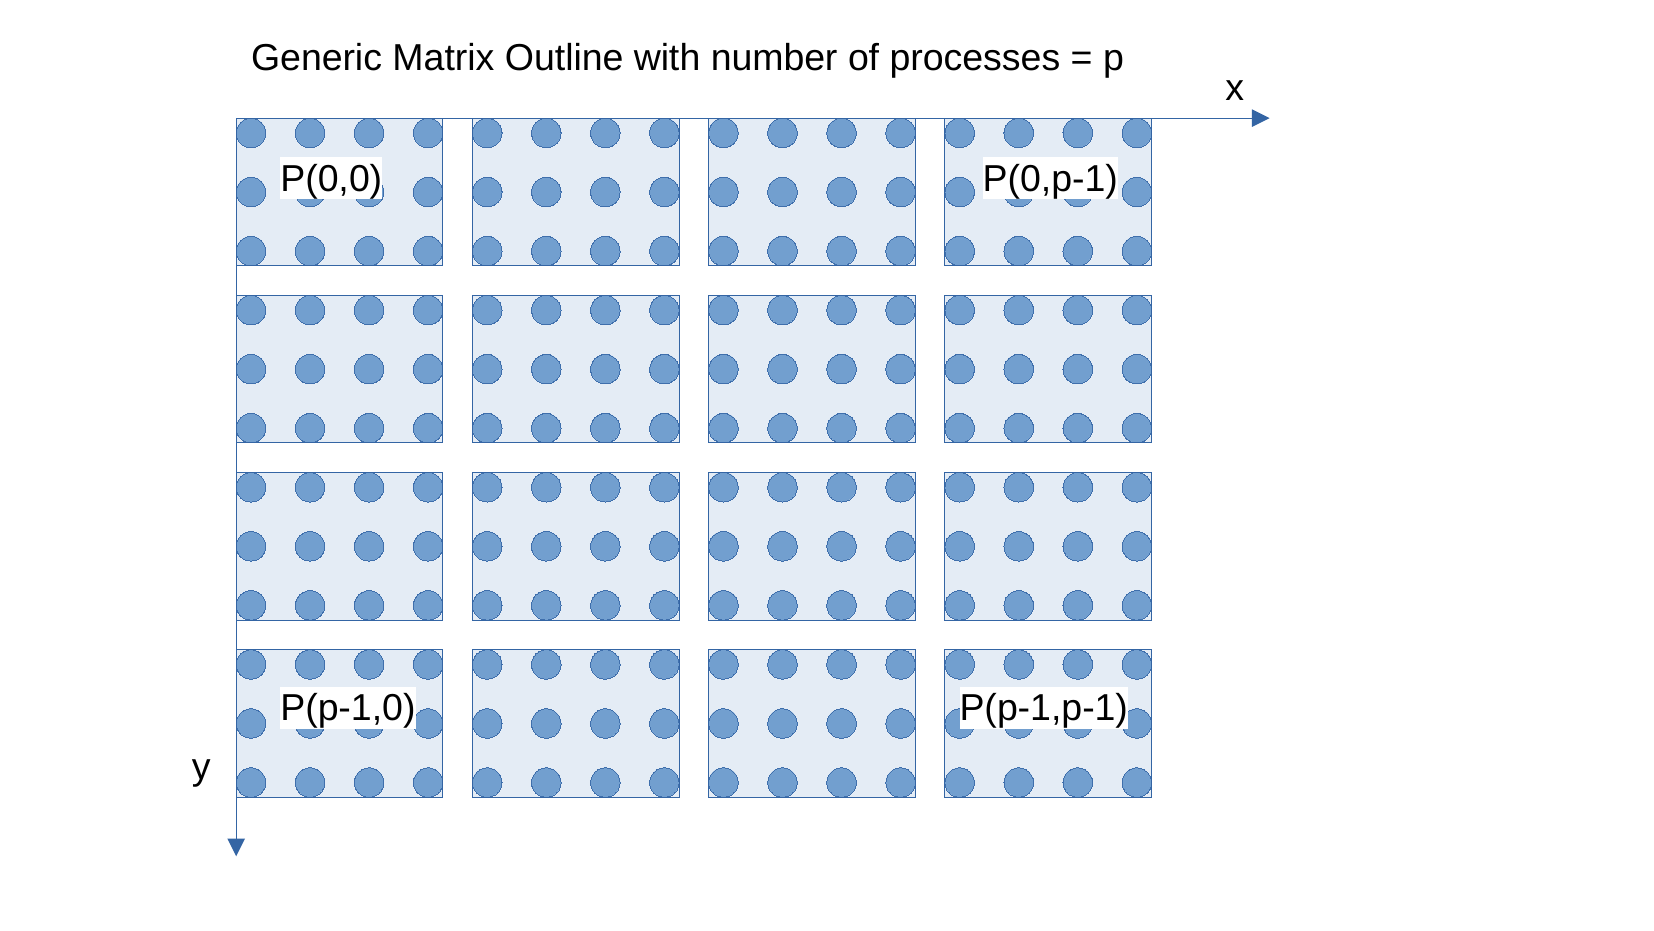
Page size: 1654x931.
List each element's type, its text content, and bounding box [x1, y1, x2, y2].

text_box P(p-1,0) [265, 679, 431, 736]
text_box [236, 118, 443, 266]
text_box [708, 649, 916, 798]
text_box [944, 472, 1152, 621]
text_box [472, 295, 680, 443]
text_box [708, 118, 916, 266]
text_box [708, 295, 916, 443]
text_box [944, 295, 1152, 443]
text_box [472, 649, 680, 798]
text_box [944, 649, 1152, 798]
text_box Generic Matrix Outline with number of processes = p [236, 29, 1152, 129]
text_box [236, 649, 443, 798]
text_box [708, 472, 916, 621]
text_box [236, 472, 443, 621]
text_box x [1210, 59, 1270, 116]
text_box [472, 472, 680, 621]
text_box [472, 118, 680, 266]
text_box [944, 118, 1152, 266]
text_box [236, 295, 443, 443]
text_box y [177, 738, 236, 796]
text_box P(0,0) [265, 149, 398, 207]
text_box P(0,p-1) [967, 149, 1133, 207]
text_box P(p-1,p-1) [944, 679, 1144, 736]
